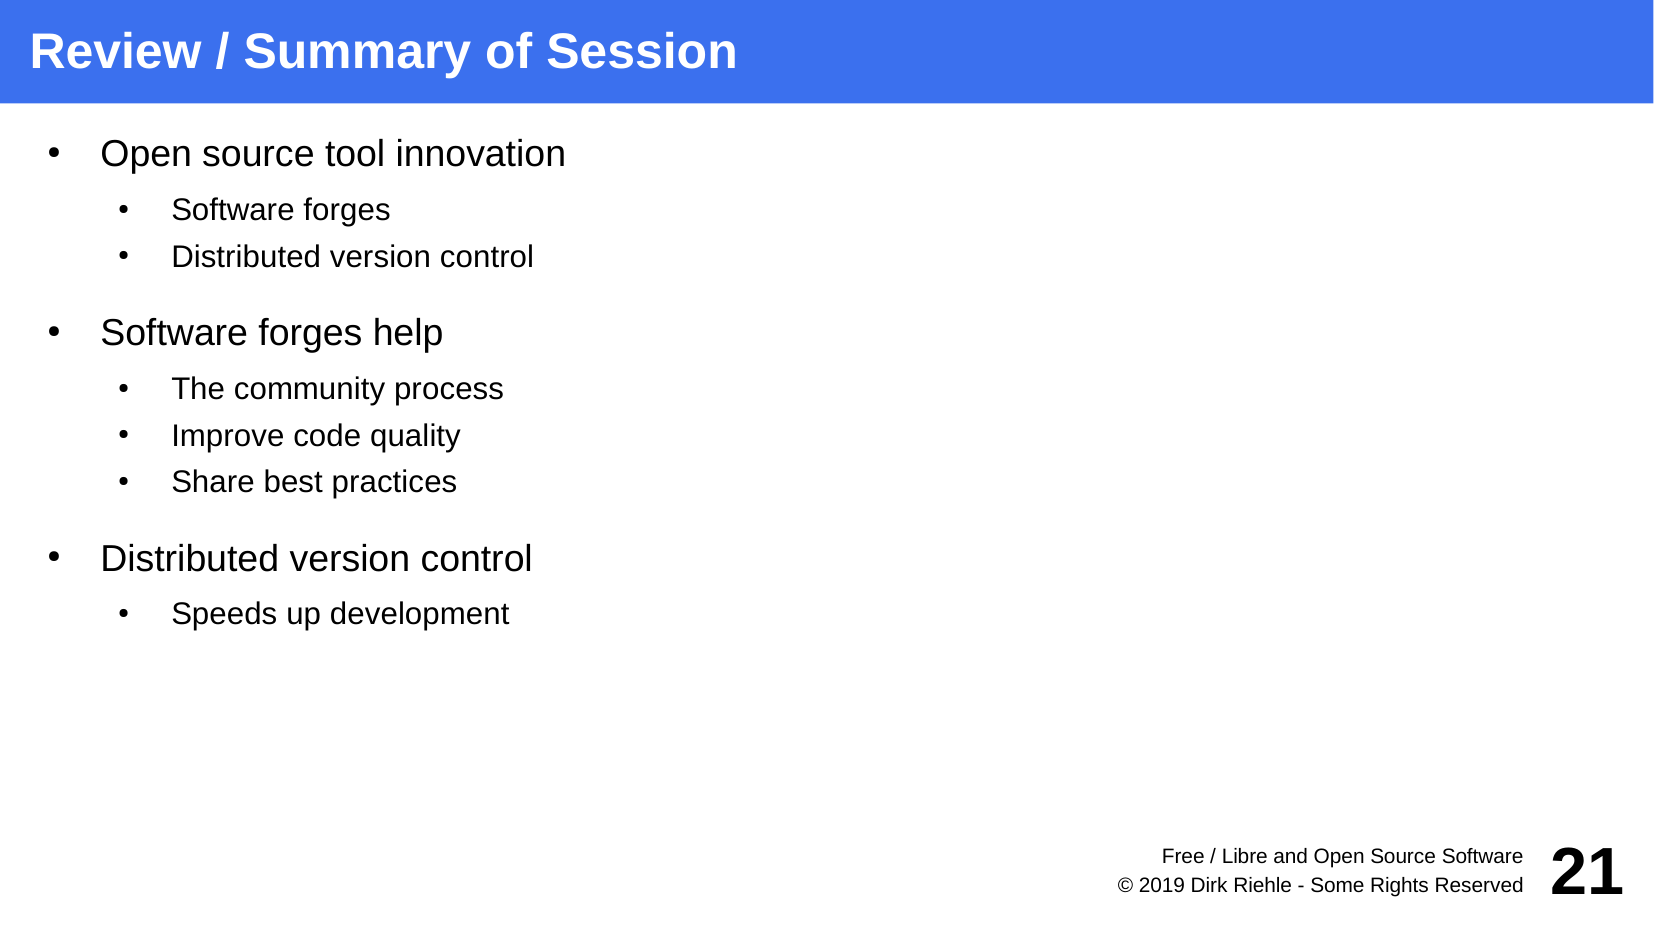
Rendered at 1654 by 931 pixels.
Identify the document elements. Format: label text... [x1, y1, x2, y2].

title Review / Summary of Session [0, 0, 1654, 104]
list Open source tool innovation Software forges Distributed version control Software forges help The community process Improve code quality Share best practices Distributed version control Speeds up development [29, 132, 1625, 813]
